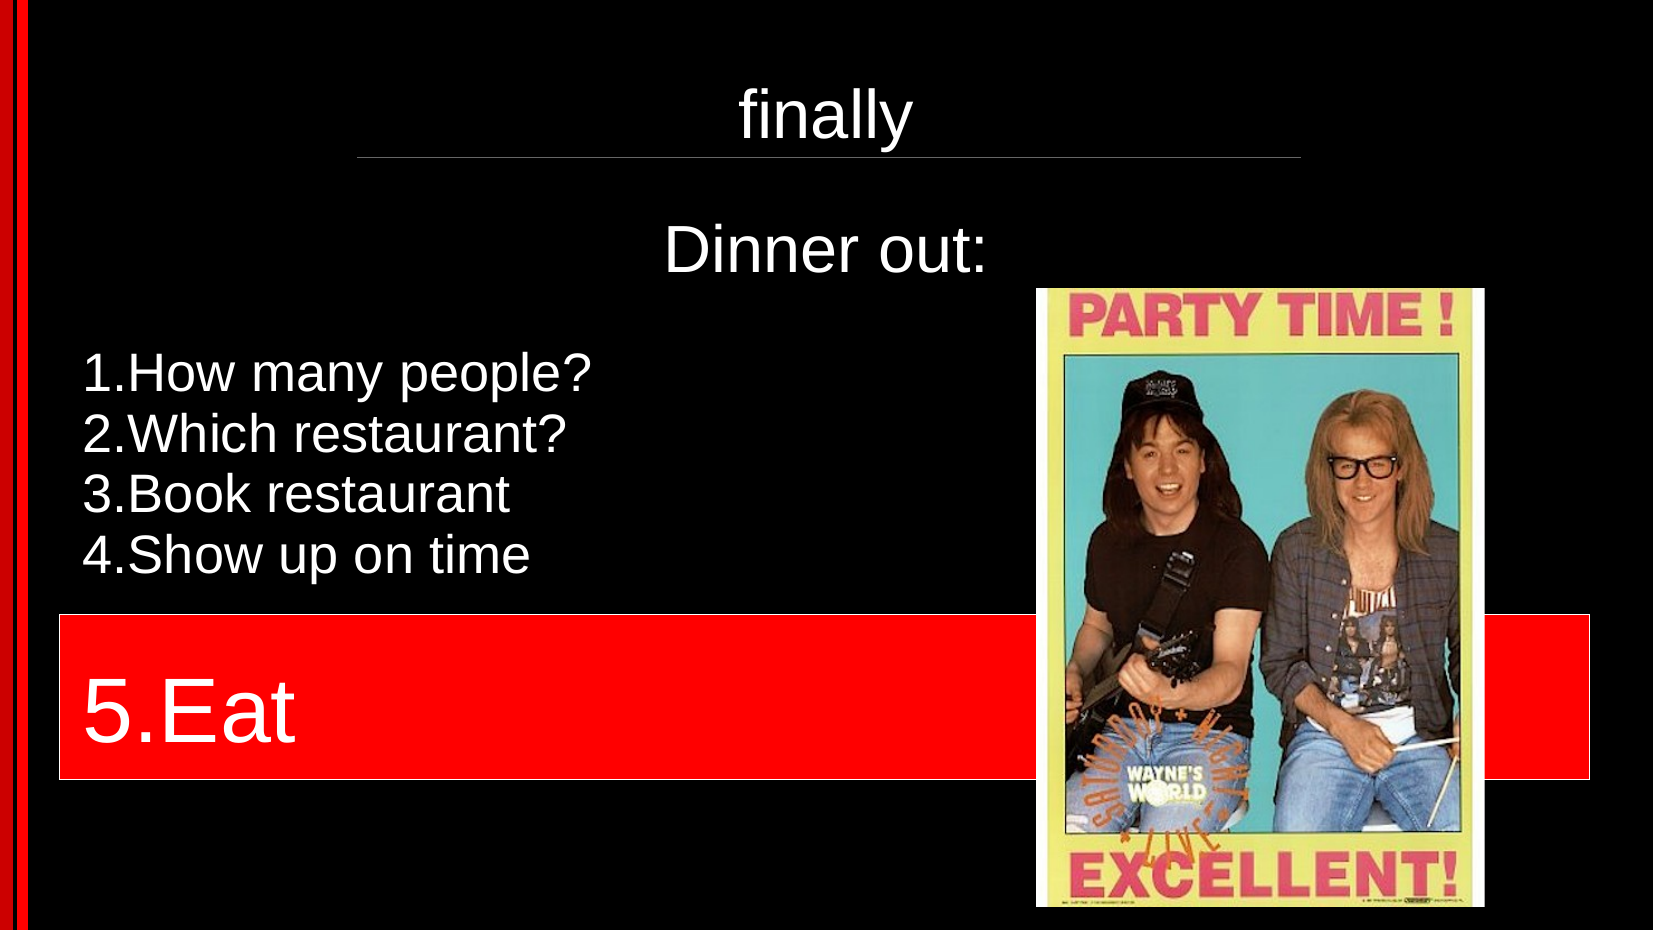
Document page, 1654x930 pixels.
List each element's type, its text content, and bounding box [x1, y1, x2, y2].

picture [1036, 288, 1485, 907]
subtitle Dinner out: How many people? Which restaurant? Book restaurant Show up on time Eat [82, 211, 1571, 763]
text_box [1485, 614, 1590, 780]
text_box [59, 614, 1036, 780]
title finally [82, 36, 1571, 193]
